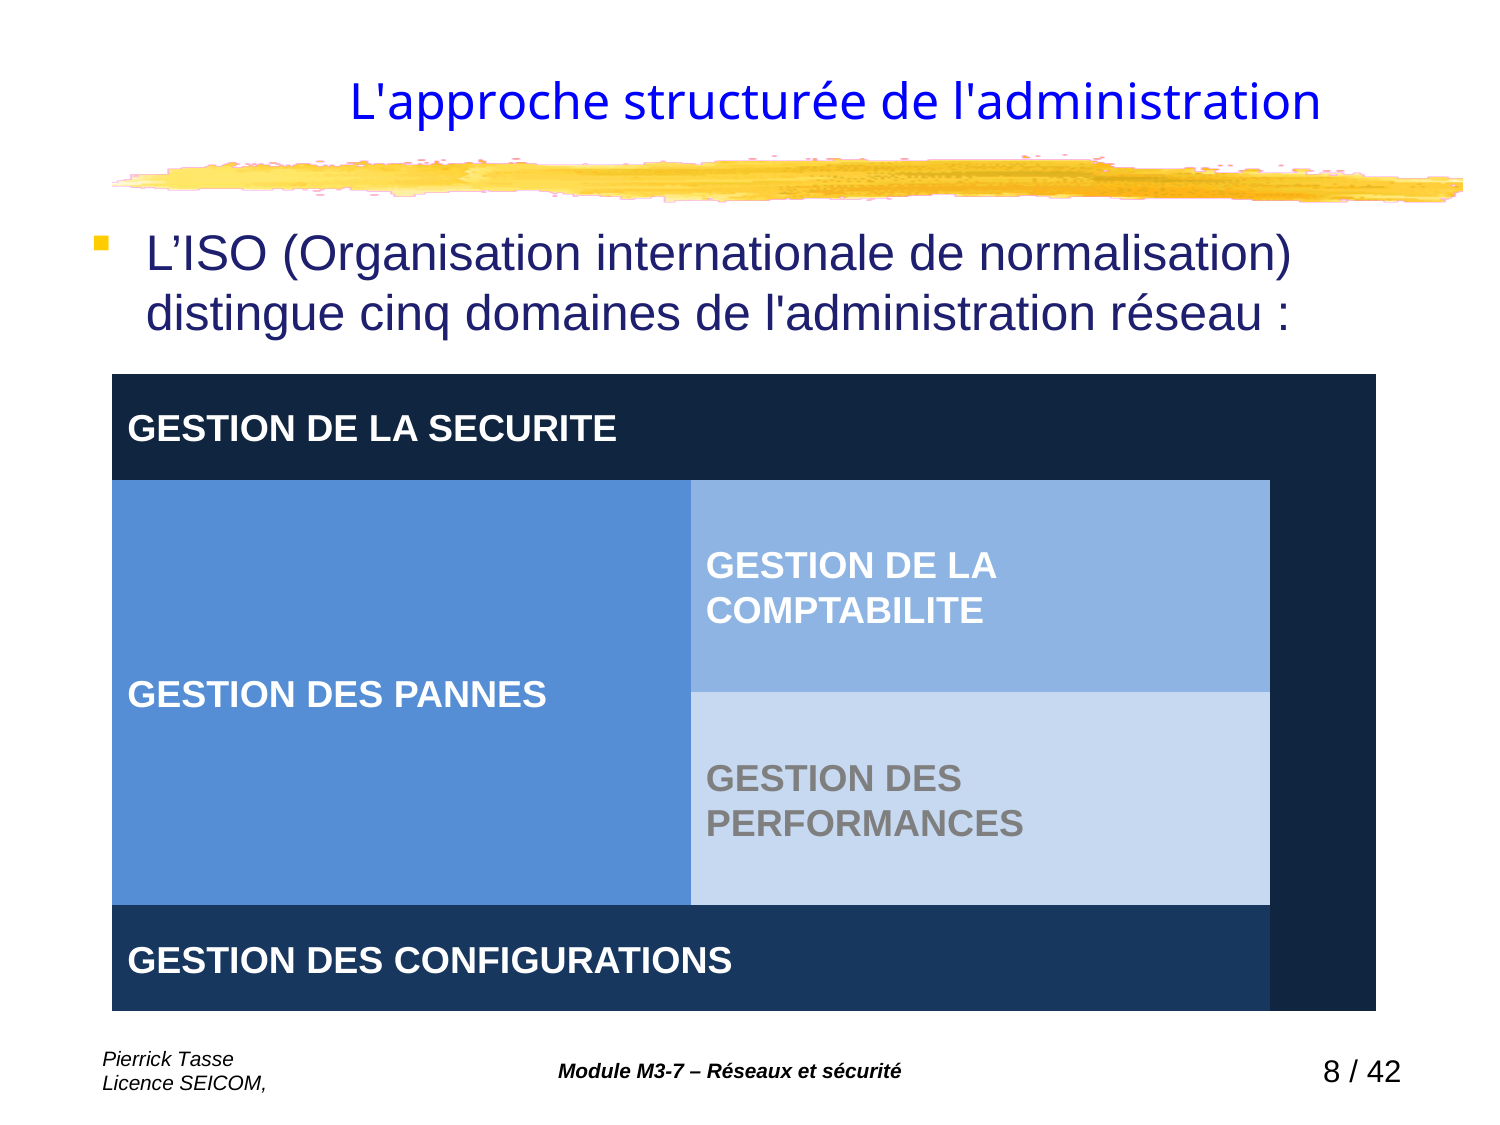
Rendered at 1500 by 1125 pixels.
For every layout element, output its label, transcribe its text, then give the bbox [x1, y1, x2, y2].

text_box GESTION DES PANNES [112, 480, 691, 905]
text_box GESTION DE LA SECURITE [112, 374, 1376, 480]
text_box GESTION DES CONFIGURATIONS [112, 905, 1270, 1011]
picture [112, 149, 1463, 213]
text_box GESTION DES PERFORMANCES [691, 692, 1270, 905]
list L’ISO (Organisation internationale de normalisation) distingue cinq domaines de l'administration réseau : [74, 212, 1417, 1028]
text_box [1270, 480, 1376, 1011]
text_box GESTION DE LA COMPTABILITE [691, 480, 1270, 692]
title L'approche structurée de l'administration [62, 37, 1338, 138]
